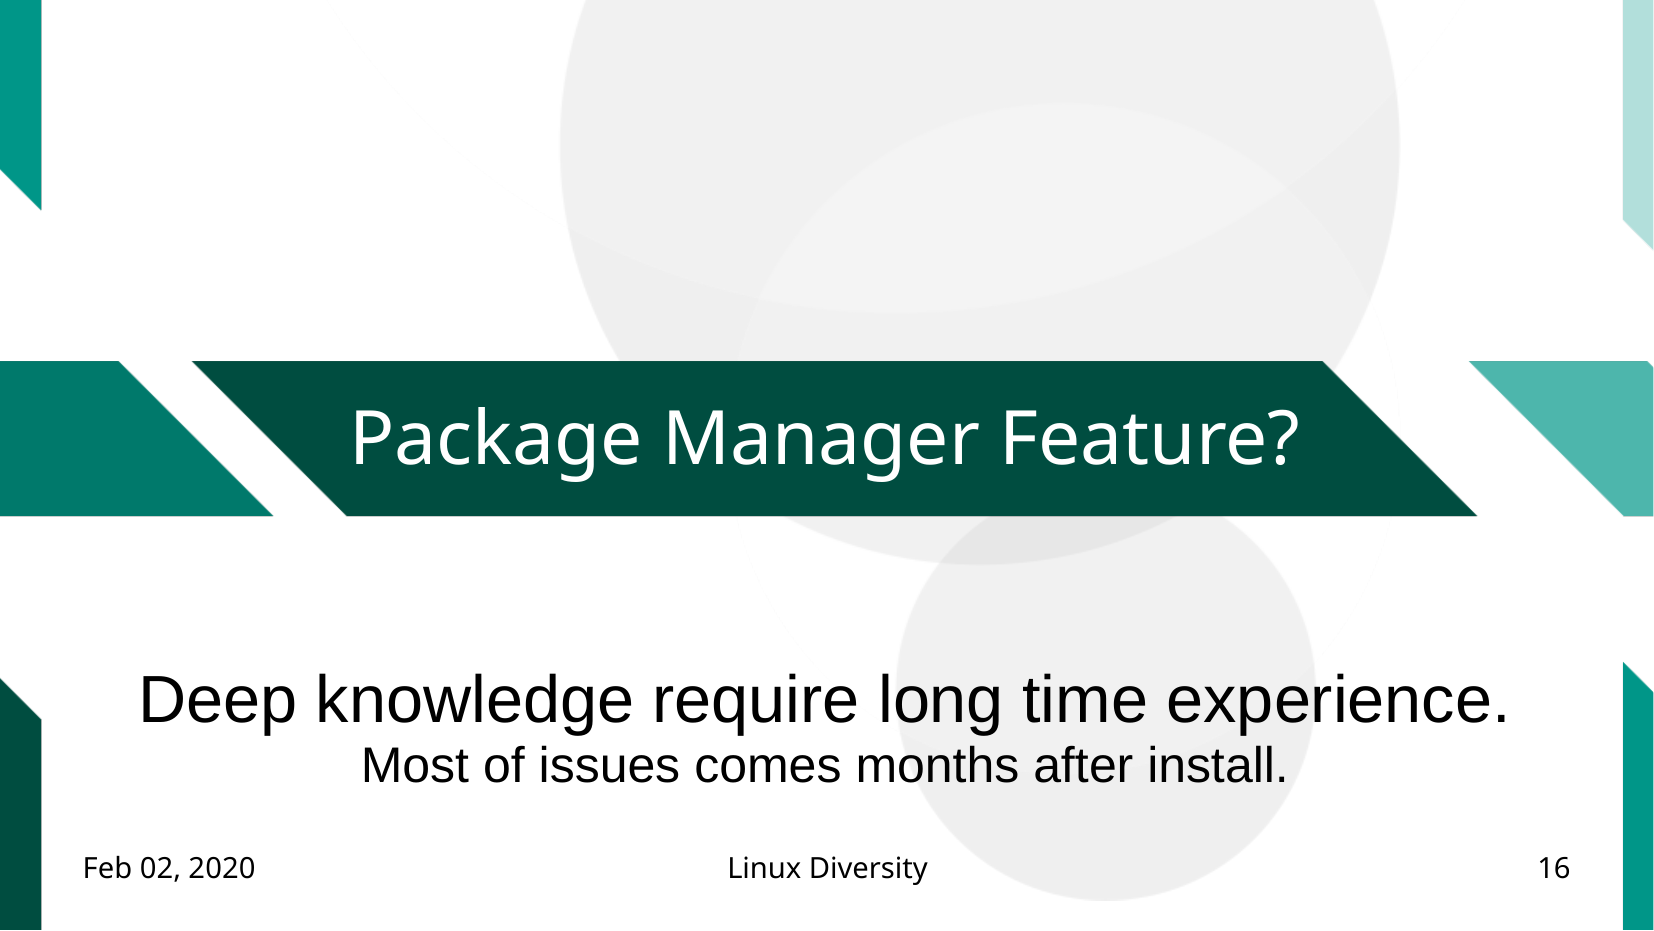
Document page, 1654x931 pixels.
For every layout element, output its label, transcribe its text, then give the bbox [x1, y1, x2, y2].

picture [0, 0, 1654, 930]
title Package Manager Feature? [82, 360, 1568, 511]
subtitle Deep knowledge require long time experience. Most of issues comes months after install. [82, 540, 1568, 916]
